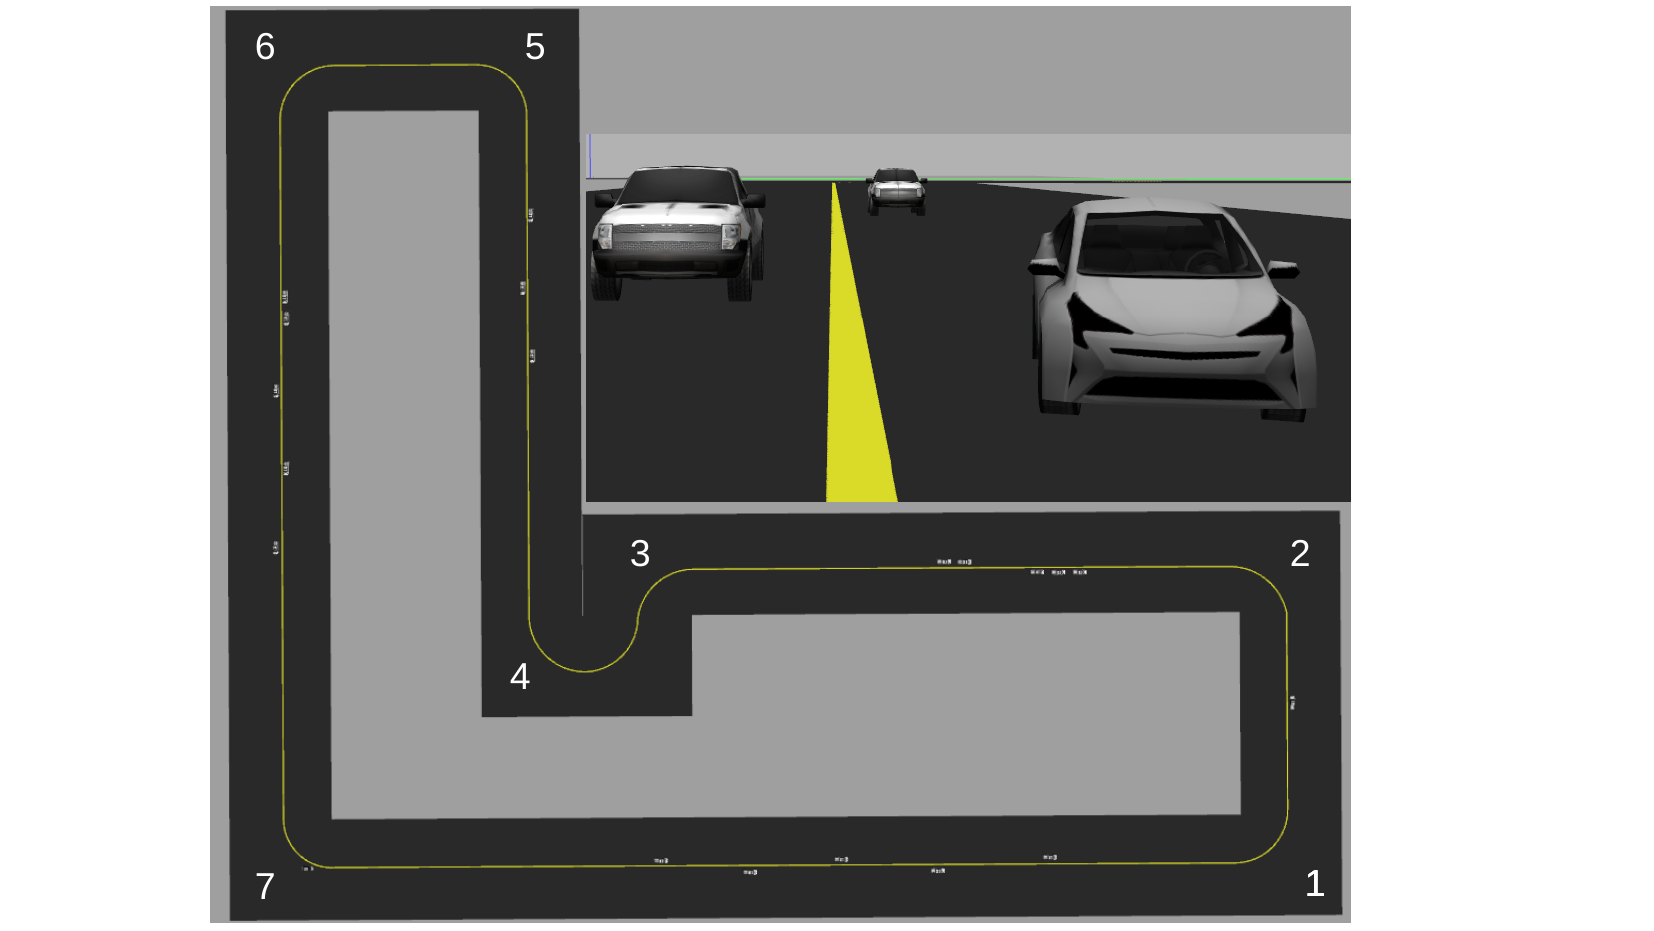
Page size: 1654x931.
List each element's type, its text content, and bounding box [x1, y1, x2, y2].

text_box 3 [615, 525, 661, 582]
text_box 4 [495, 648, 541, 706]
picture [210, 6, 1351, 923]
text_box 7 [240, 858, 286, 916]
text_box 2 [1275, 525, 1321, 582]
text_box 6 [240, 18, 286, 76]
text_box 1 [1290, 855, 1336, 912]
text_box 5 [510, 18, 556, 76]
